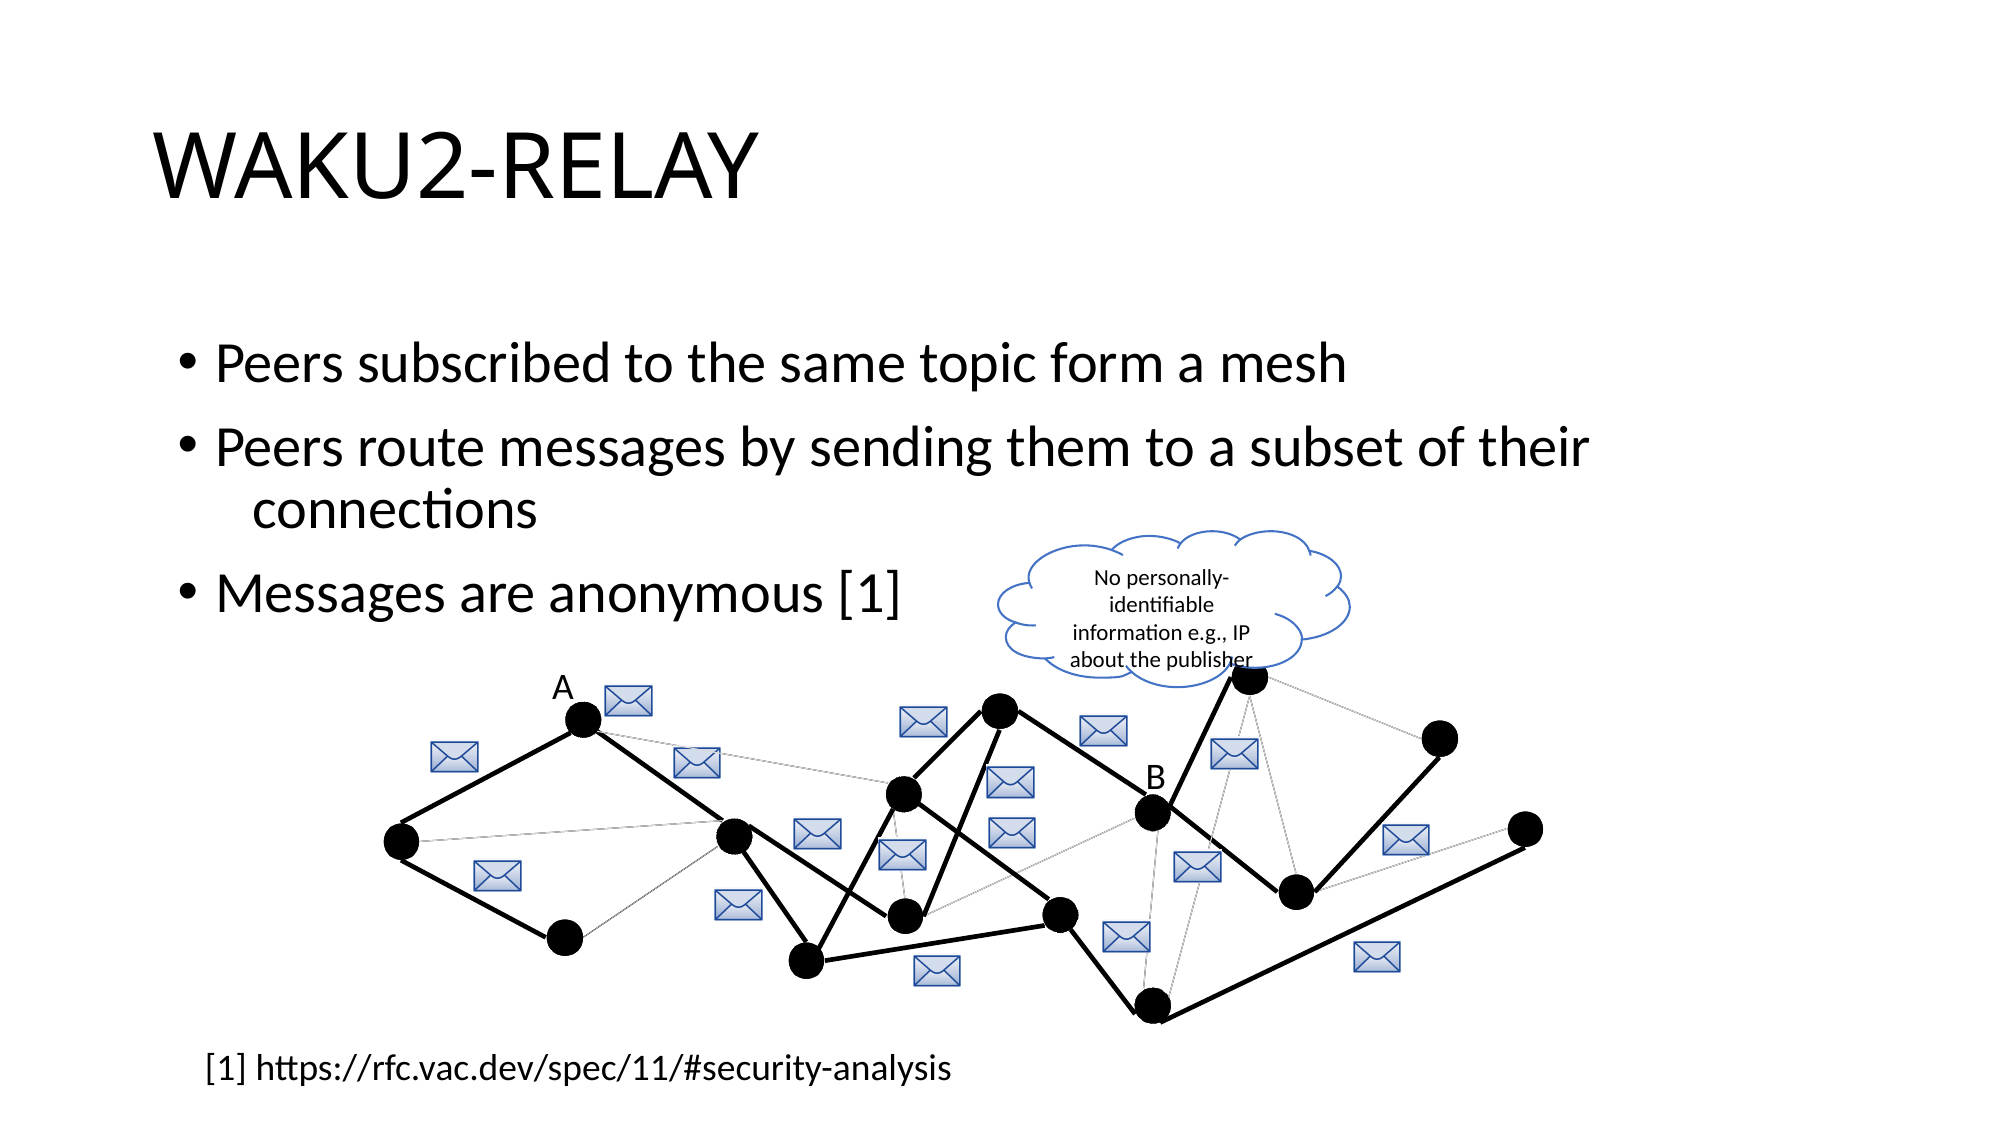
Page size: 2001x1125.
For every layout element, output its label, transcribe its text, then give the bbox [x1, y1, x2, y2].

text_box Peers subscribed to the same topic form a mesh Peers route messages by sending them to a subset of their connections Messages are anonymous [1] [162, 324, 1888, 1039]
picture [986, 765, 1035, 799]
text_box B [1130, 744, 1183, 806]
list [137, 299, 1863, 1014]
text_box No personally-identifiable information e.g., IP about the publisher [998, 531, 1350, 688]
text_box A [537, 654, 590, 716]
title WAKU2-RELAY [137, 59, 1863, 278]
text_box [1] https://rfc.vac.dev/spec/11/#security-analysis [190, 1035, 977, 1125]
